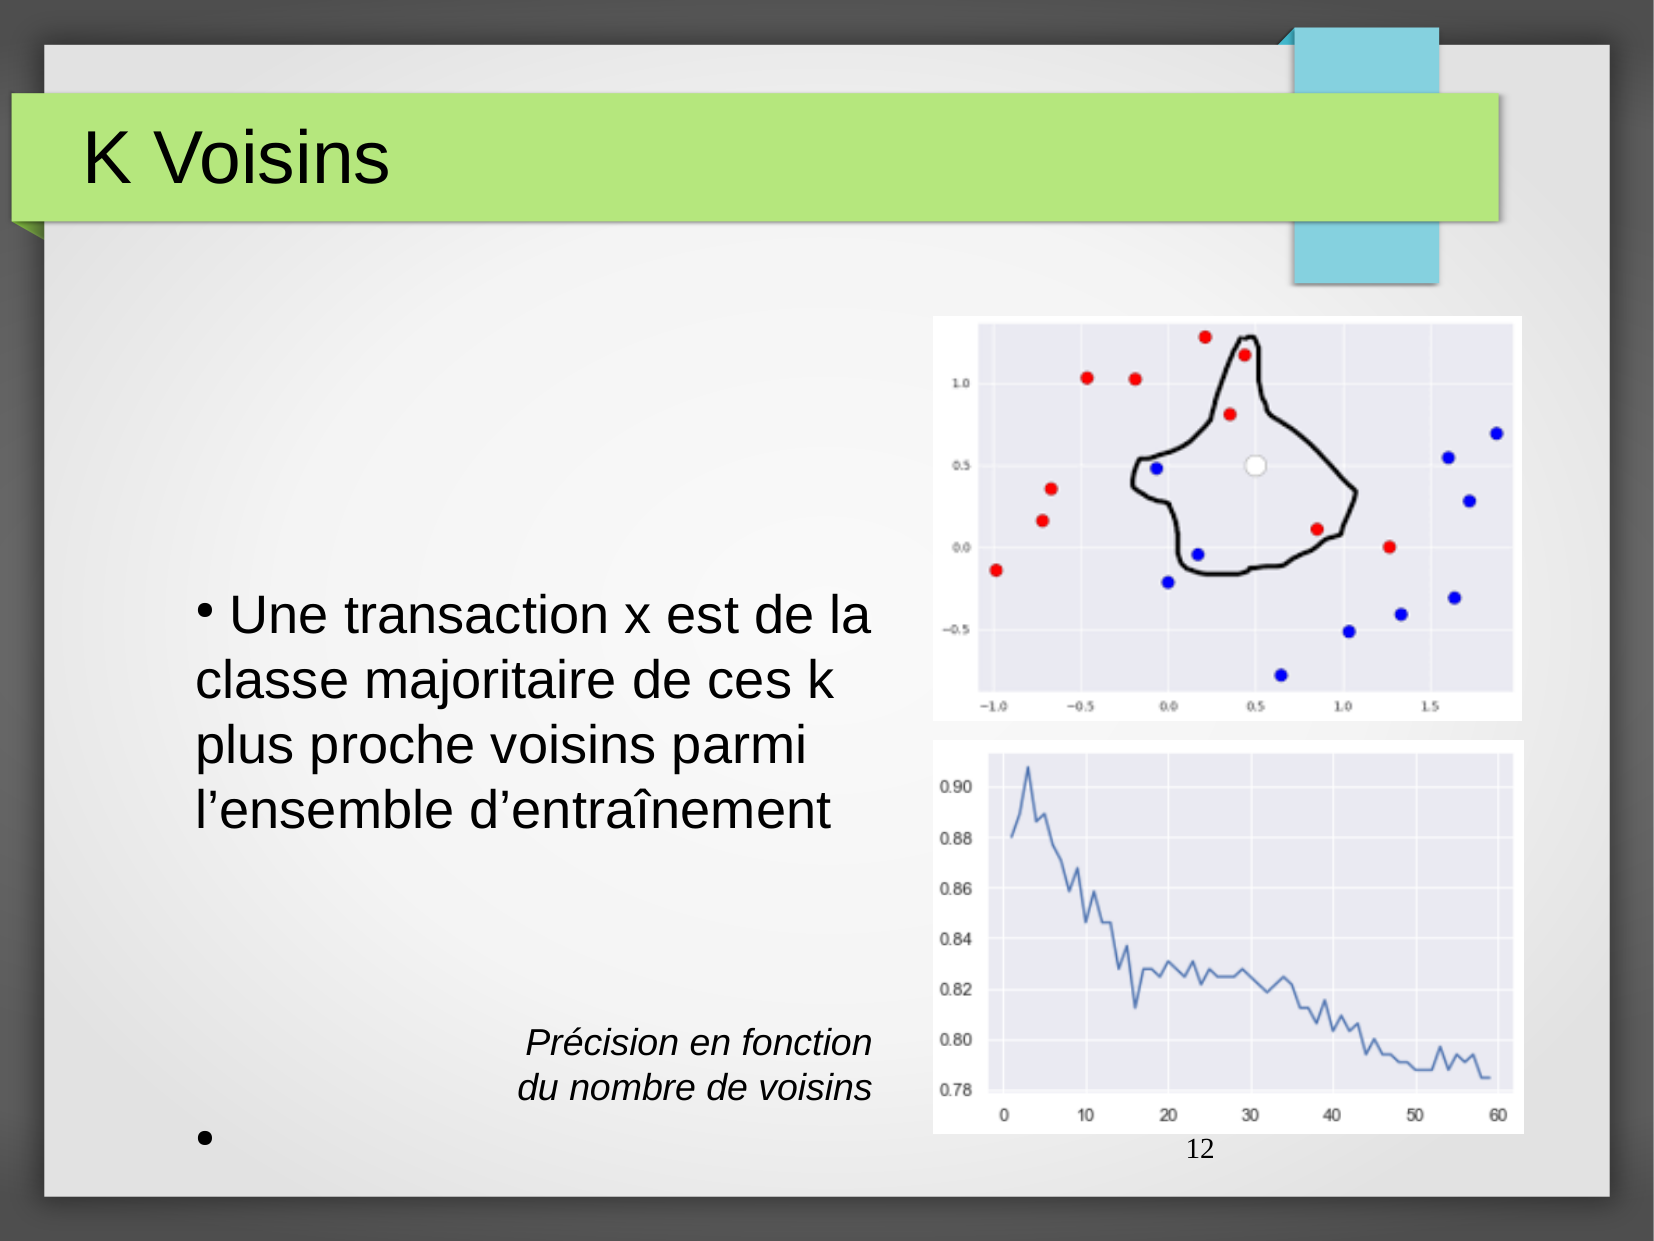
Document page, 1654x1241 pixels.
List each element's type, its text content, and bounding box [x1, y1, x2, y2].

picture [933, 740, 1524, 1134]
text_box [1185, 1129, 1571, 1216]
list Une transaction x est de la classe majoritaire de ces k plus proche voisins parmi l’ensemble d’entraînement Précision en fonction du nombre de voisins [195, 295, 934, 1123]
picture [933, 316, 1522, 721]
title K Voisins [82, 94, 1264, 213]
